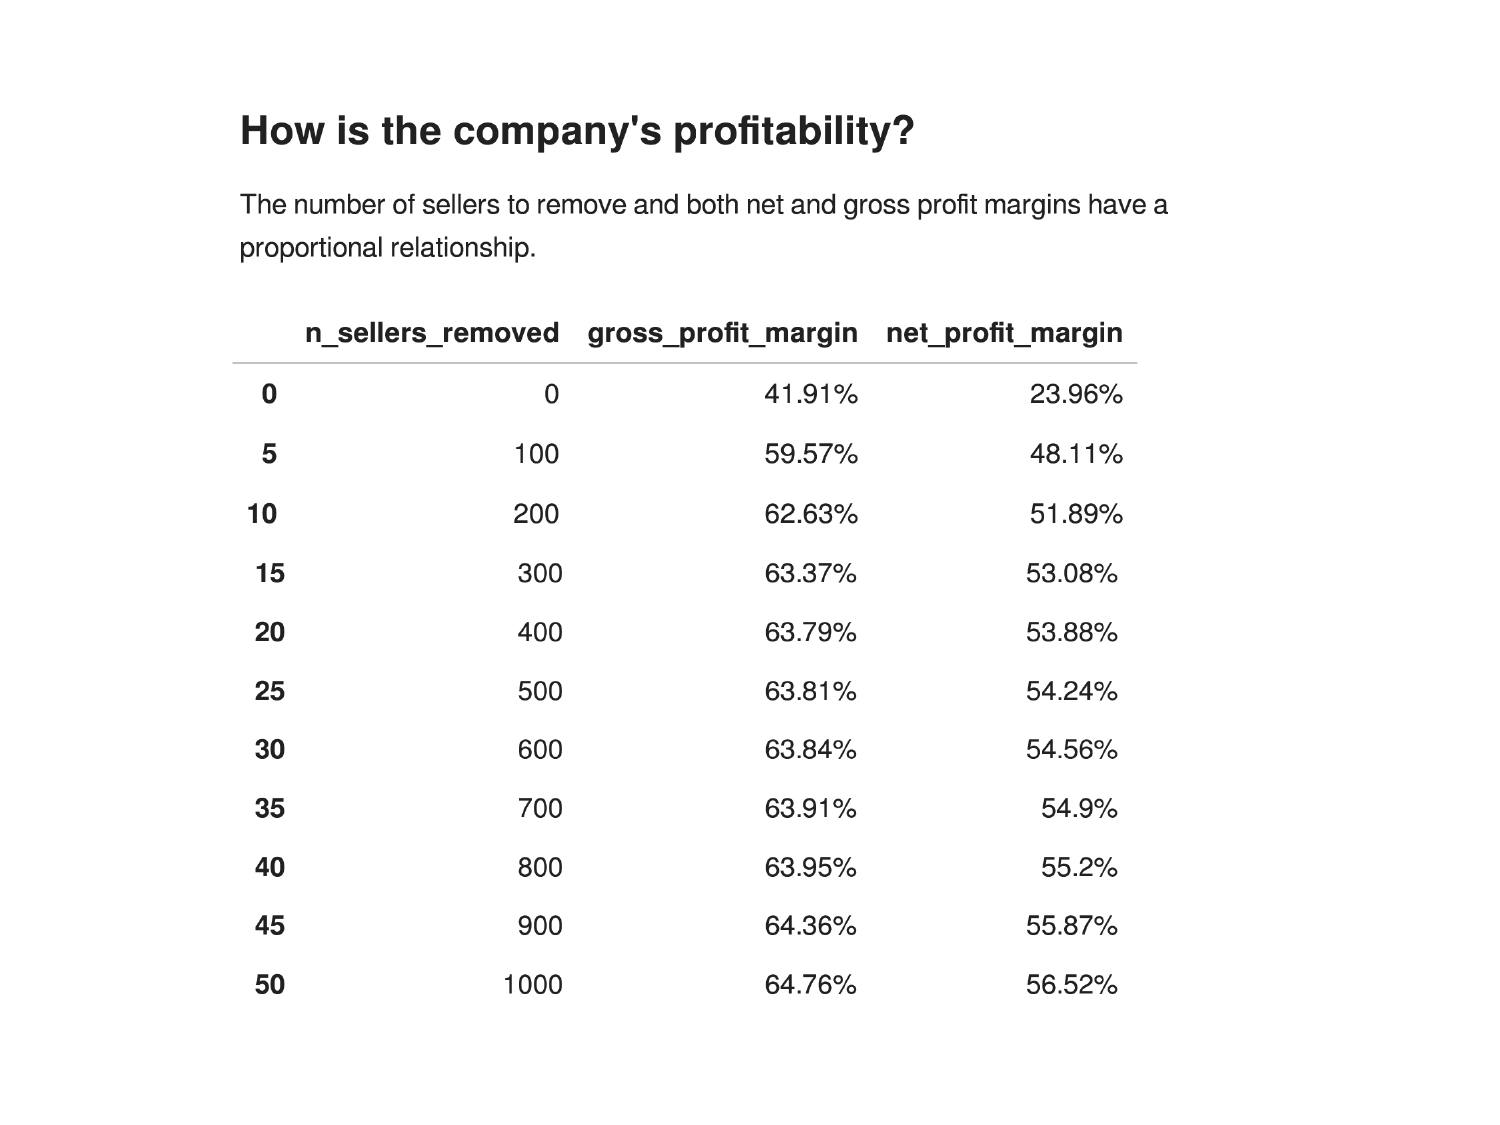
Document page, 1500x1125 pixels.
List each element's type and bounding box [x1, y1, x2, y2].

picture [214, 82, 1348, 1033]
